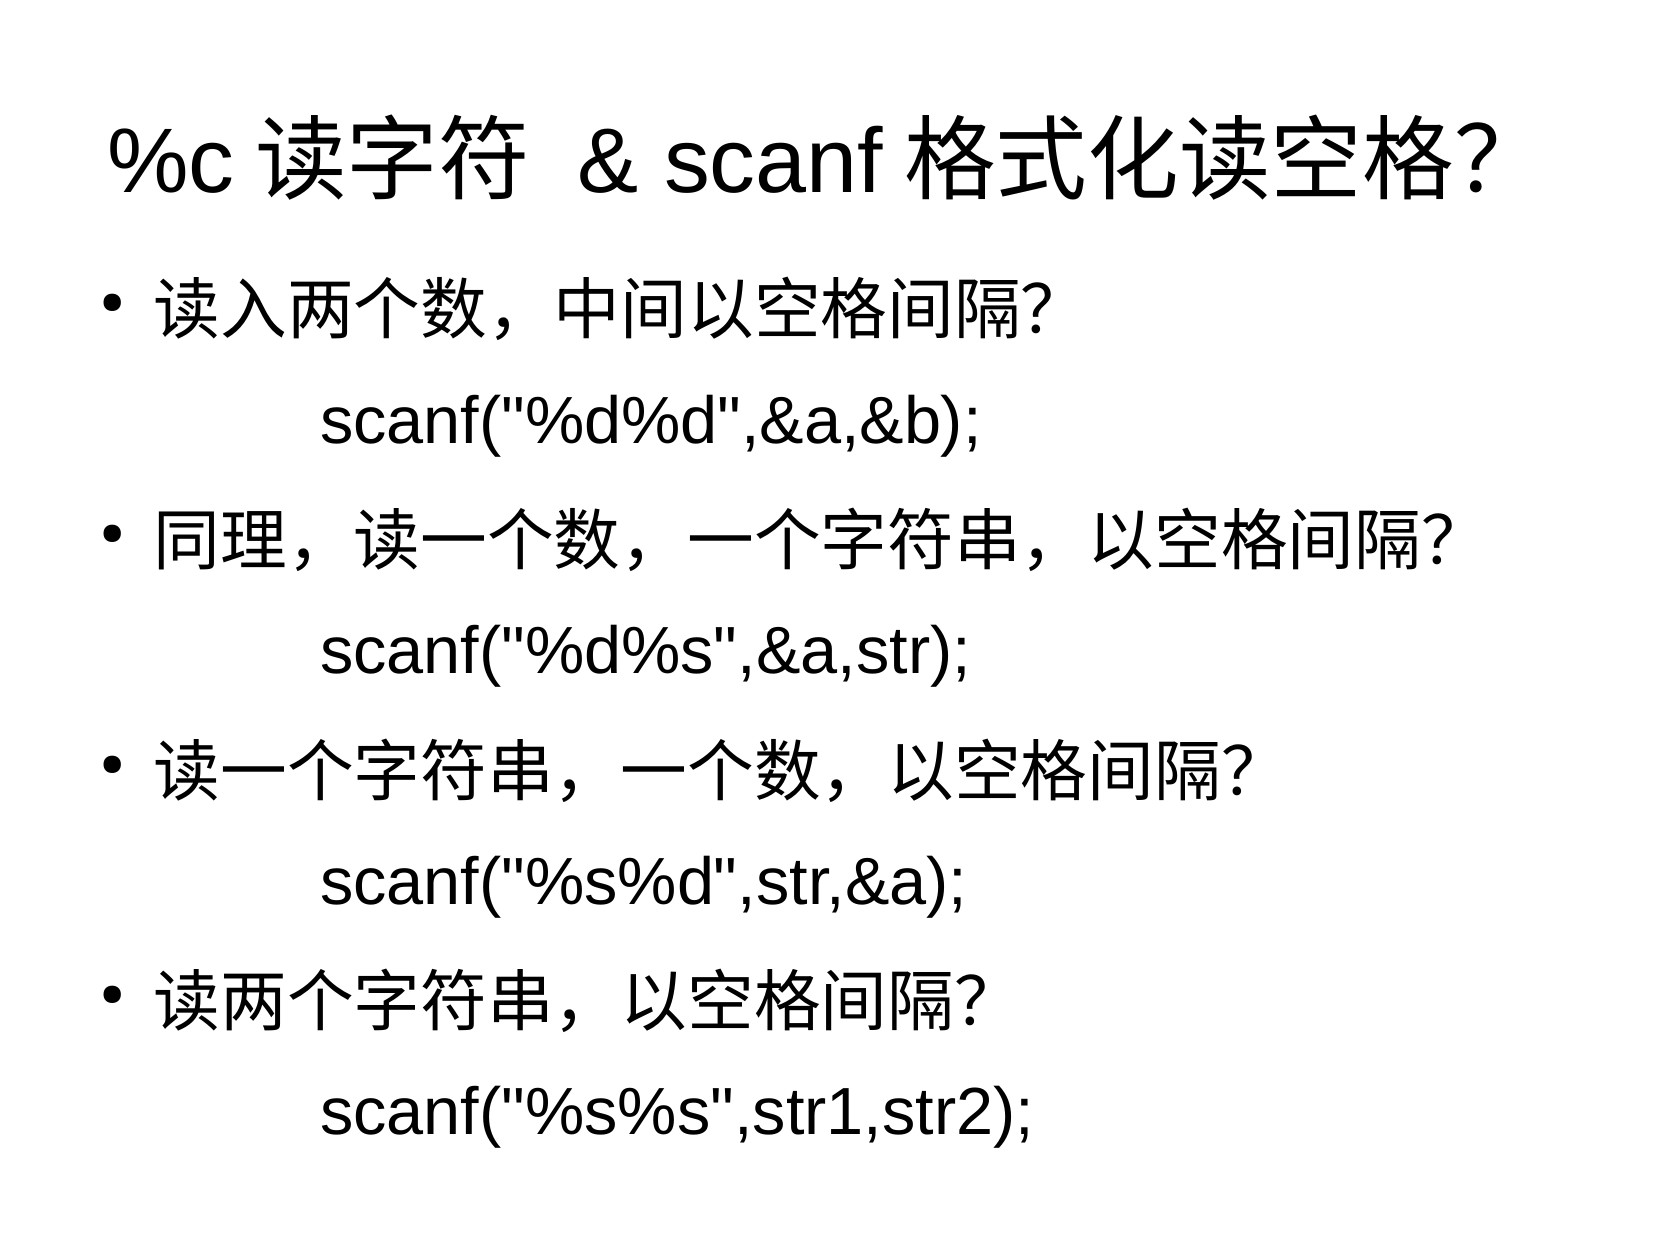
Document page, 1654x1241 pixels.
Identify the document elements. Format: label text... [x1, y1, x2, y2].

title %c读字符 & scanf格式化读空格？ [82, 49, 1571, 256]
list 读入两个数，中间以空格间隔？ scanf("%d%d",&a,&b); 同理，读一个数，一个字符串，以空格间隔？ scanf("%d%s",&a,str); 读一个字符串，一个数，以空格间隔？ scanf("%s%d",str,&a); 读两个字符串，以空格间隔？ scanf("%s%s",str1,str2); [82, 256, 1571, 1241]
